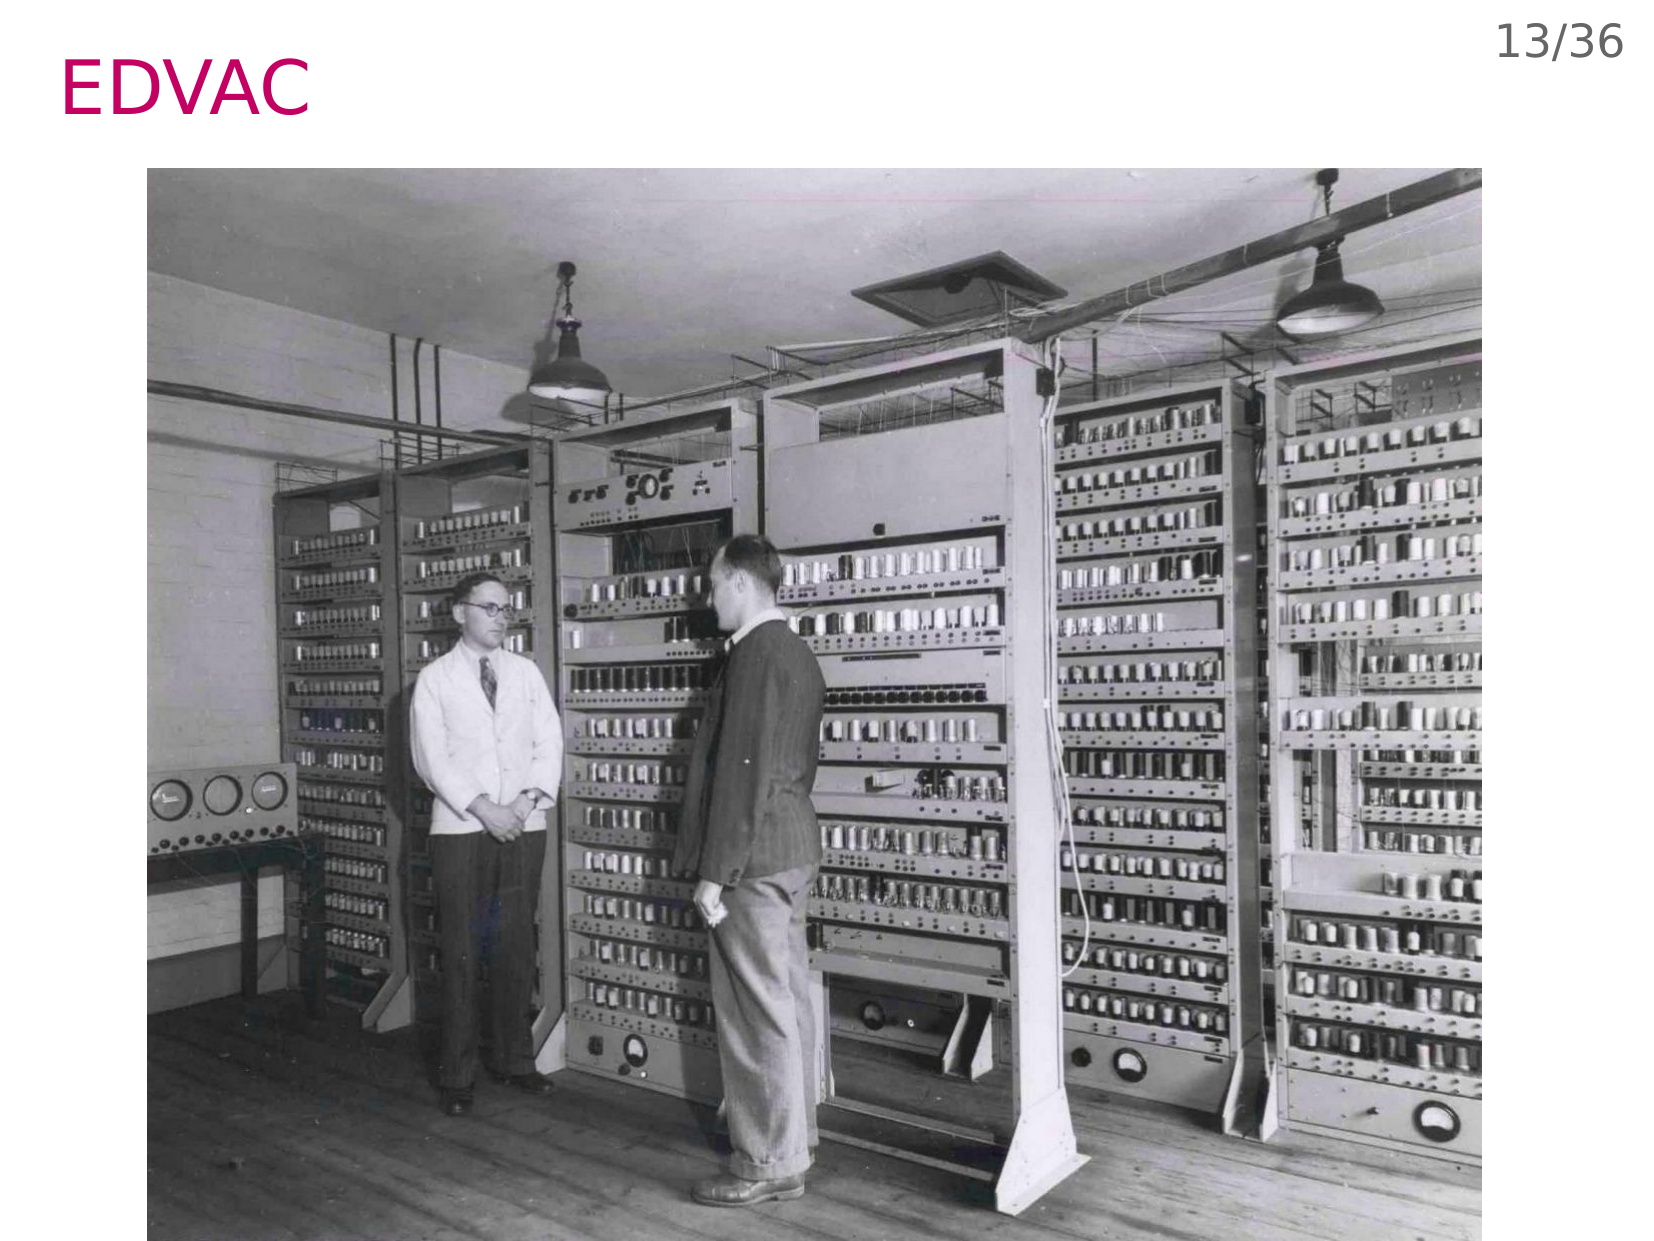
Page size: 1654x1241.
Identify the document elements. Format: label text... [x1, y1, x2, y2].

title EDVAC [59, 29, 1625, 148]
picture [147, 168, 1482, 1241]
